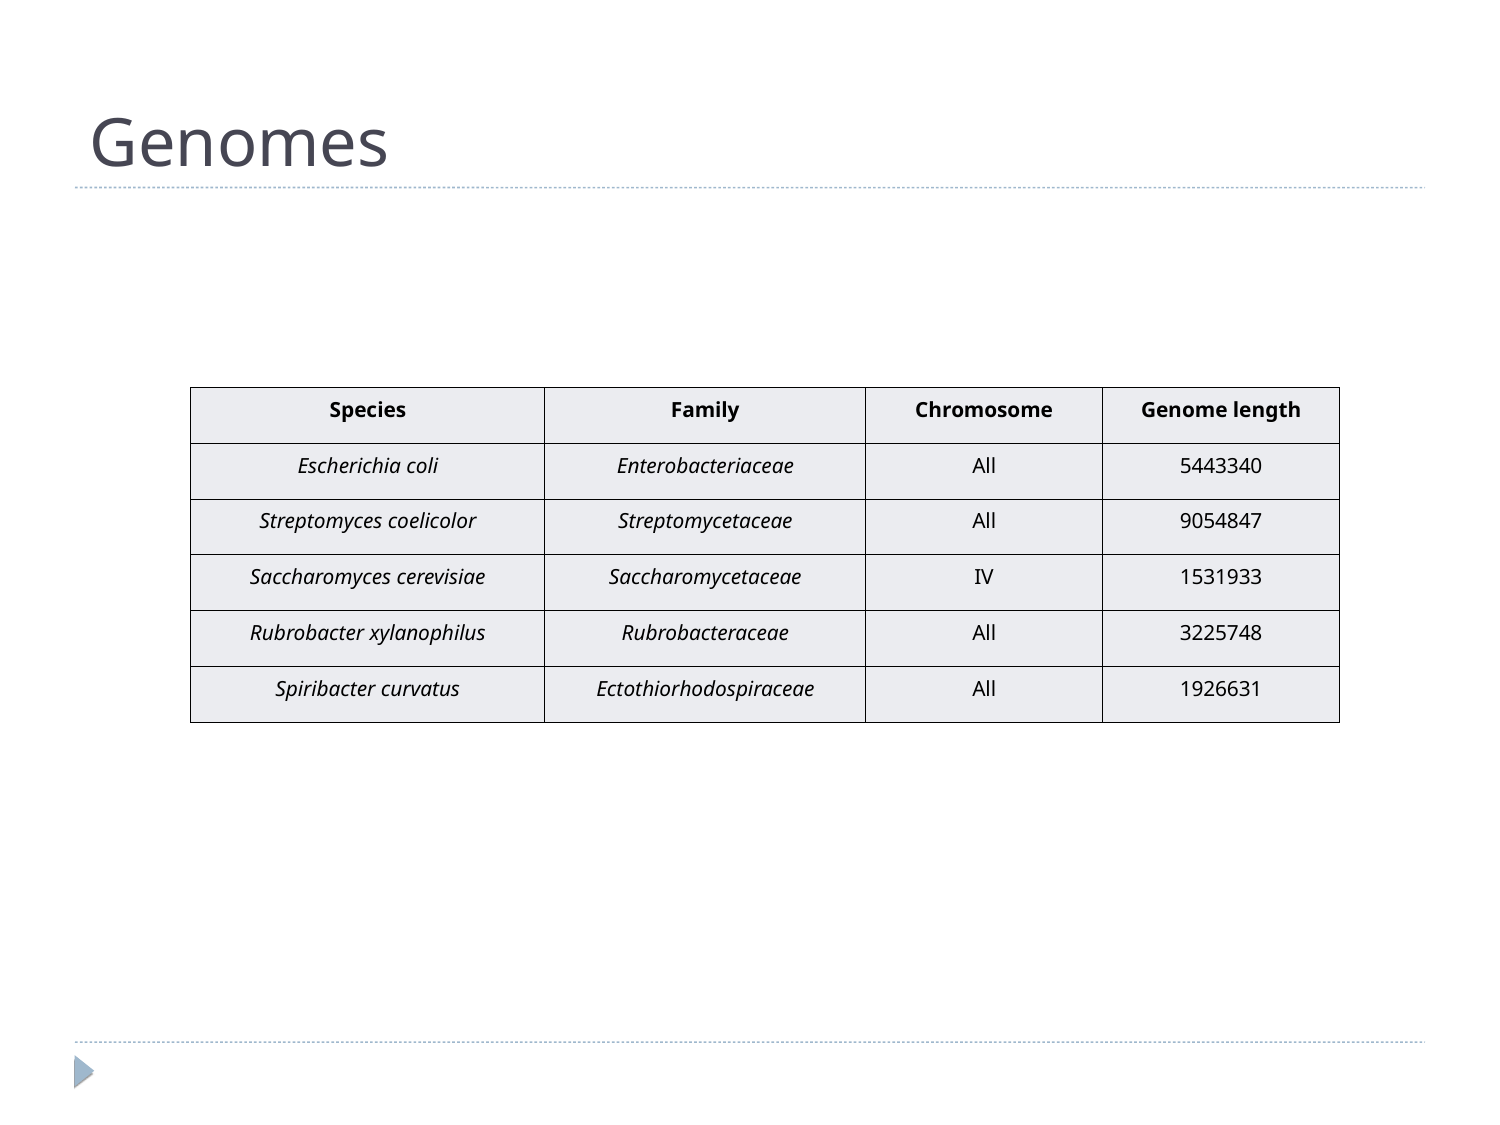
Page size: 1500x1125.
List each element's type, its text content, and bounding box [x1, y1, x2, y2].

text_box Genomes [75, 24, 1425, 188]
table_cell All [866, 444, 1102, 499]
table_header Chromosome [866, 388, 1102, 443]
table_cell Ectothiorhodospiraceae [545, 667, 865, 722]
table_header Genome length [1103, 388, 1339, 443]
table_cell Rubrobacteraceae [545, 611, 865, 666]
table_cell Saccharomycetaceae [545, 555, 865, 610]
table_cell Enterobacteriaceae [545, 444, 865, 499]
table_cell Streptomyces coelicolor [191, 500, 544, 554]
table_cell Streptomycetaceae [545, 500, 865, 554]
table_cell Saccharomyces cerevisiae [191, 555, 544, 610]
table_cell Spiribacter curvatus [191, 667, 544, 722]
table_cell All [866, 667, 1102, 722]
table_cell 1531933 [1103, 555, 1339, 610]
table_cell All [866, 500, 1102, 554]
table_header Family [545, 388, 865, 443]
table_cell 5443340 [1103, 444, 1339, 499]
table_cell Escherichia coli [191, 444, 544, 499]
table_cell 3225748 [1103, 611, 1339, 666]
table_cell 9054847 [1103, 500, 1339, 554]
table_cell Rubrobacter xylanophilus [191, 611, 544, 666]
table_cell 1926631 [1103, 667, 1339, 722]
table_cell All [866, 611, 1102, 666]
table_cell IV [866, 555, 1102, 610]
table_header Species [191, 388, 544, 443]
